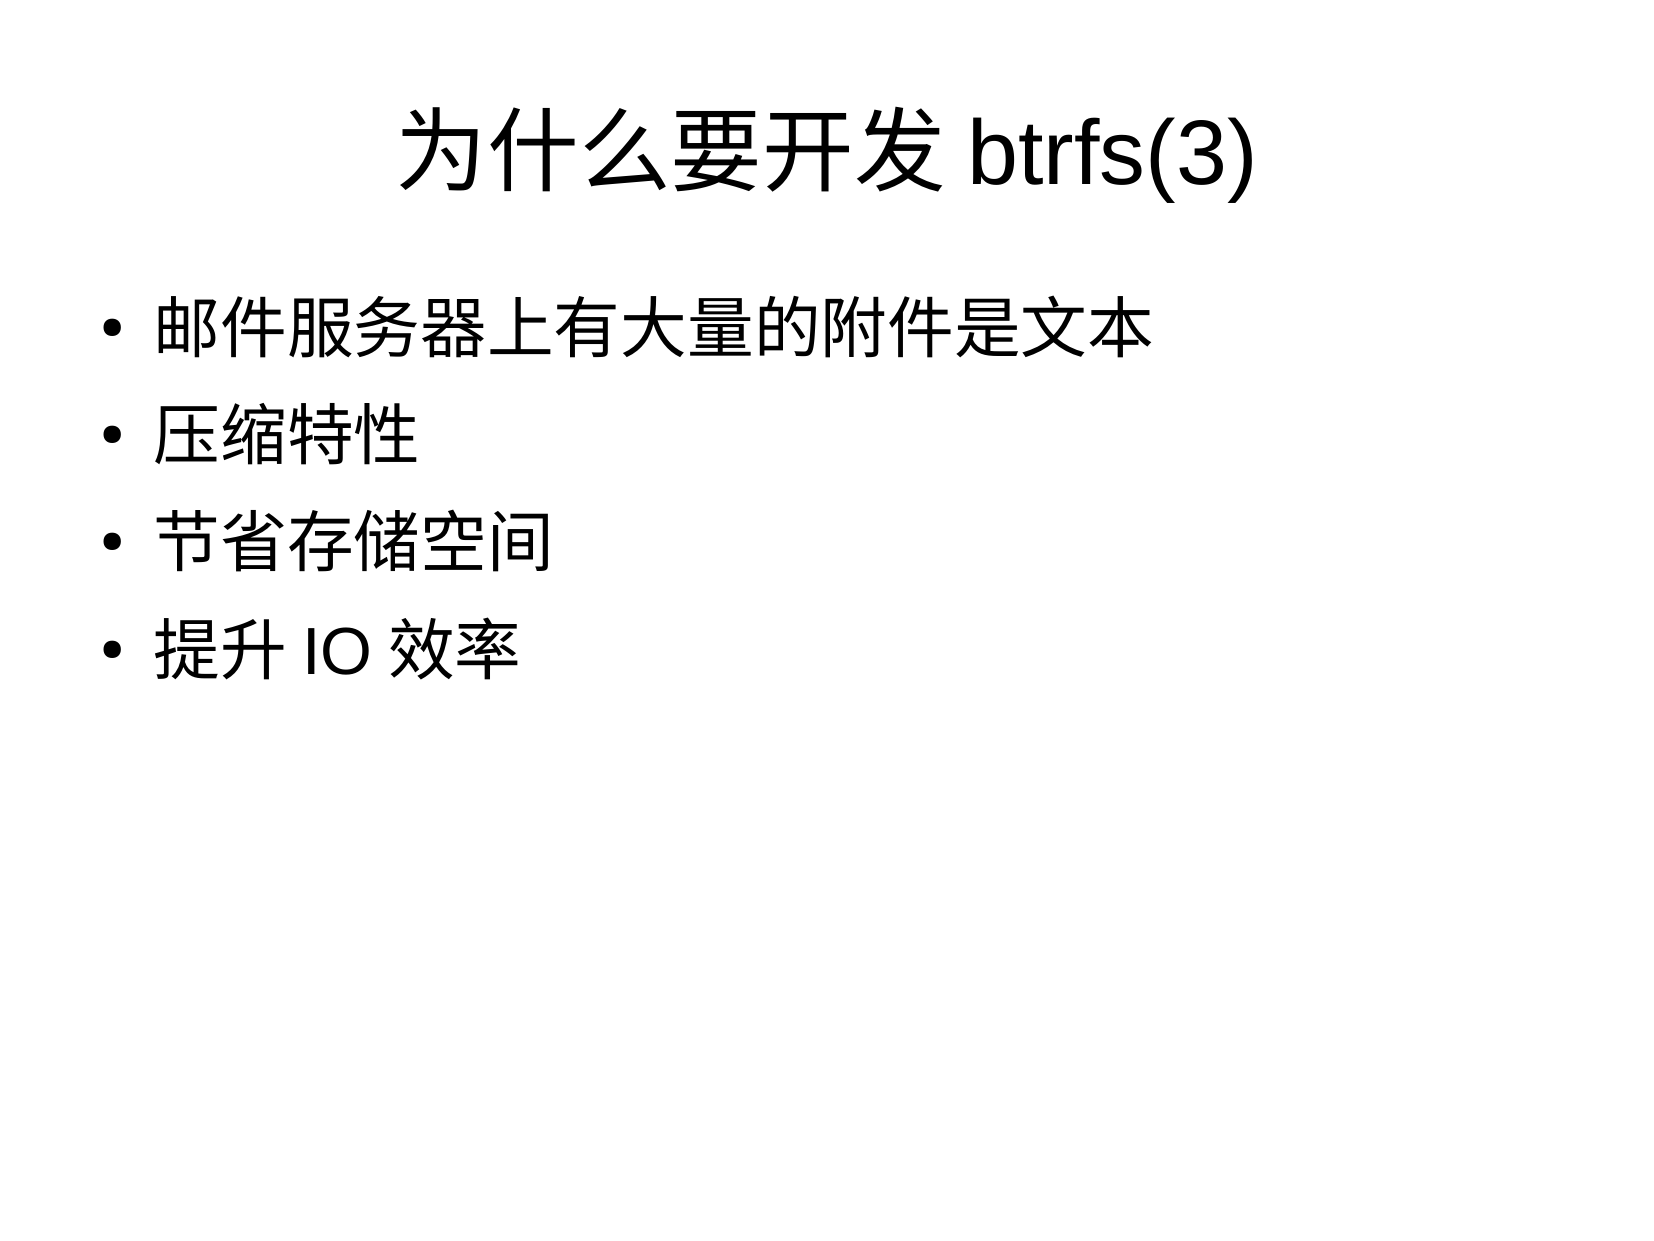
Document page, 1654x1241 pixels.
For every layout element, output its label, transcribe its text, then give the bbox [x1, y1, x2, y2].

title 为什么要开发btrfs(3) [82, 56, 1571, 250]
list 邮件服务器上有大量的附件是文本 压缩特性 节省存储空间 提升IO效率 [82, 290, 1571, 1109]
